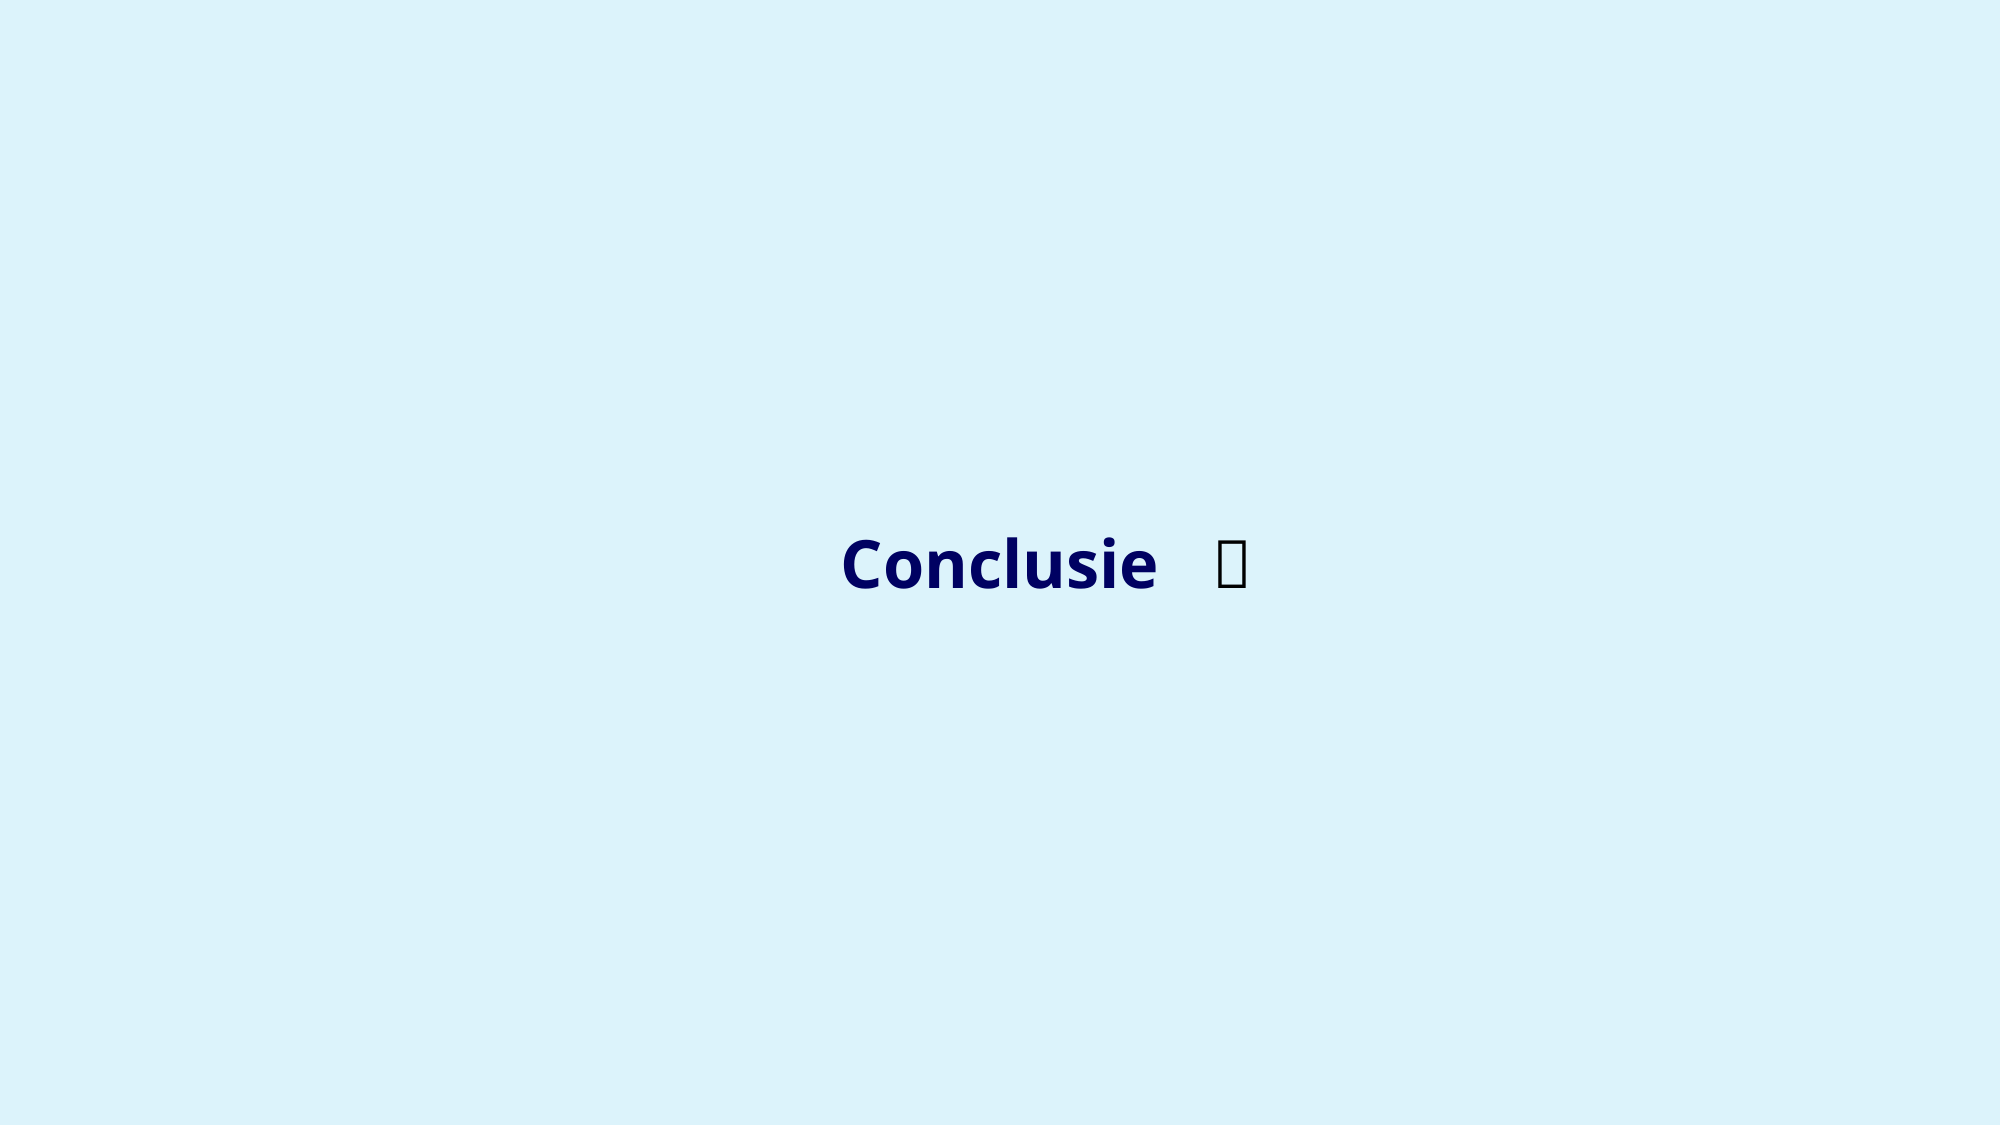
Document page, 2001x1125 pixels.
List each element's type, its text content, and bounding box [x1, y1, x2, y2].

text_box 🏁 [1197, 514, 1292, 611]
text_box Conclusie [802, 514, 1197, 611]
